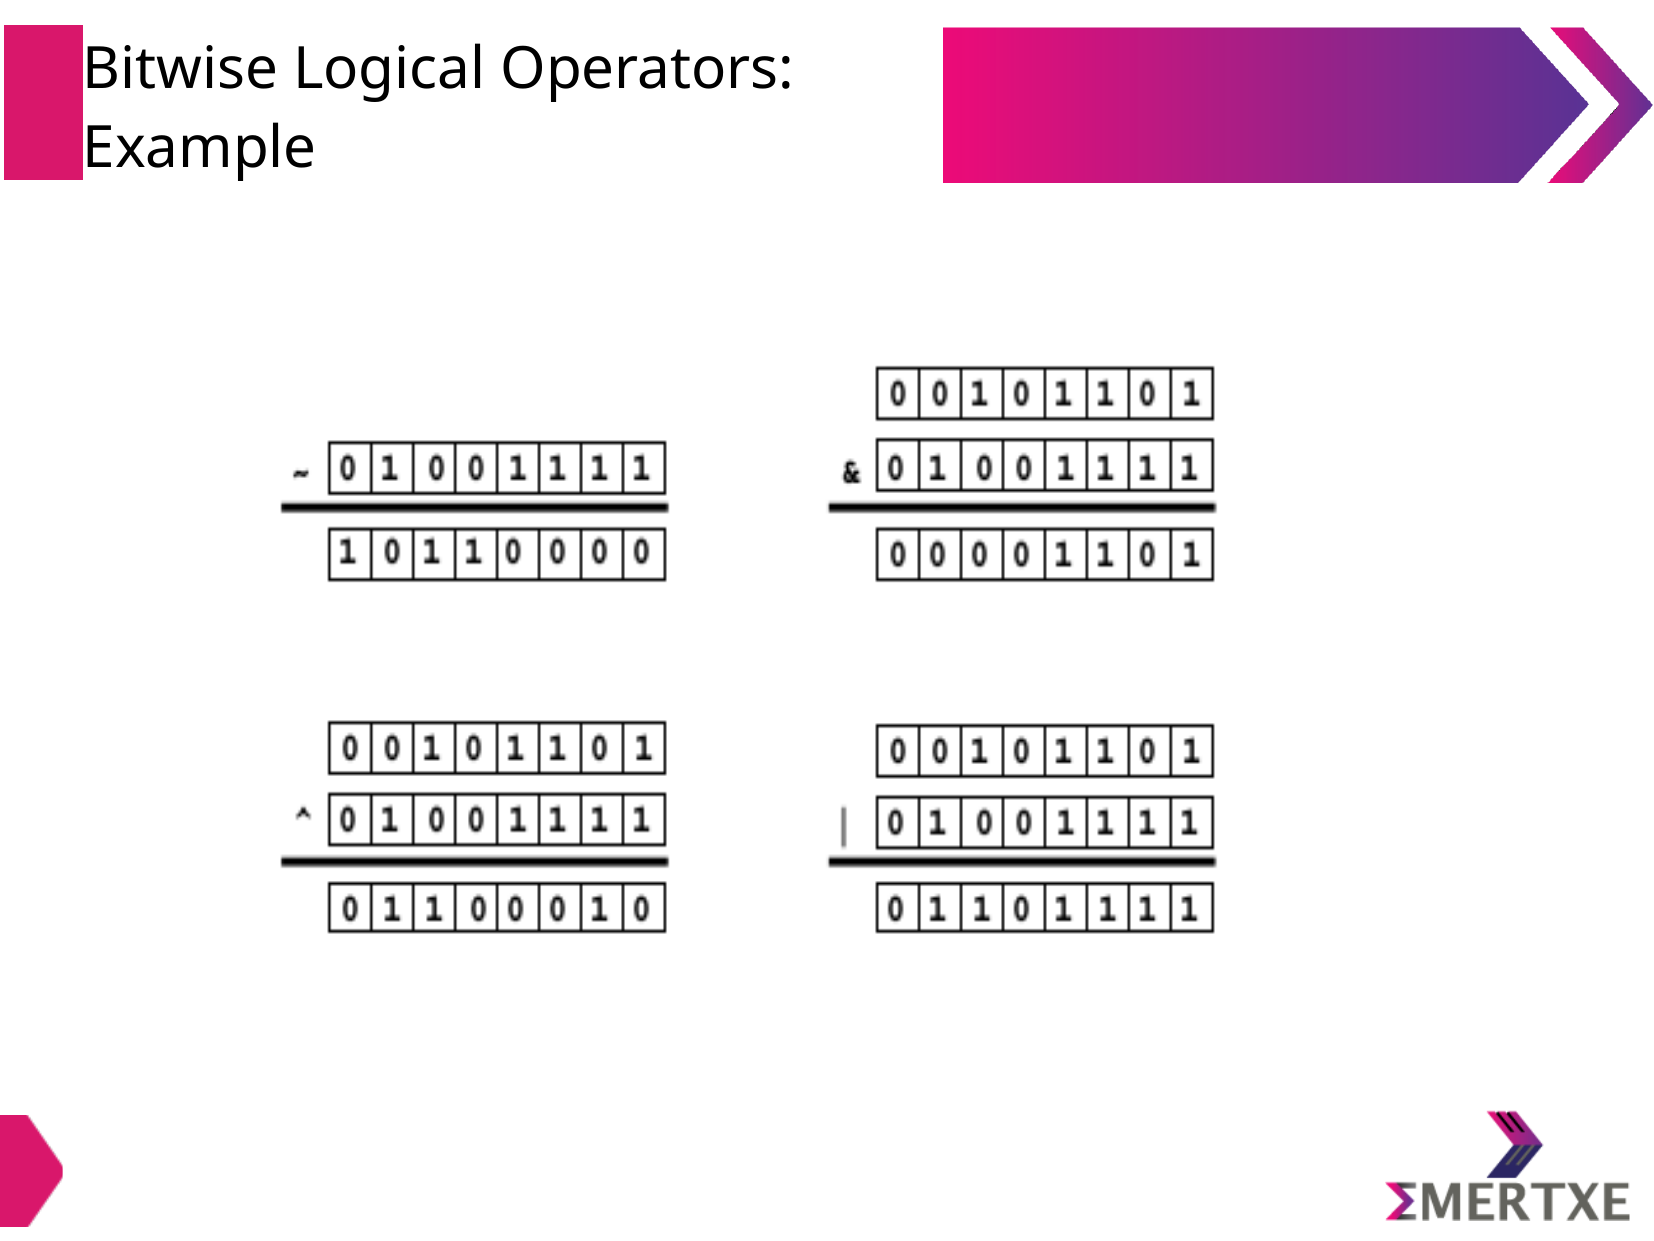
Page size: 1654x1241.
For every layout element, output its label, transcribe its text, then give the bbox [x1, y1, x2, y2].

picture [240, 329, 1306, 1036]
title Bitwise Logical Operators: Example [82, 2, 1571, 210]
picture [1571, 27, 1653, 183]
picture [1385, 1107, 1631, 1221]
